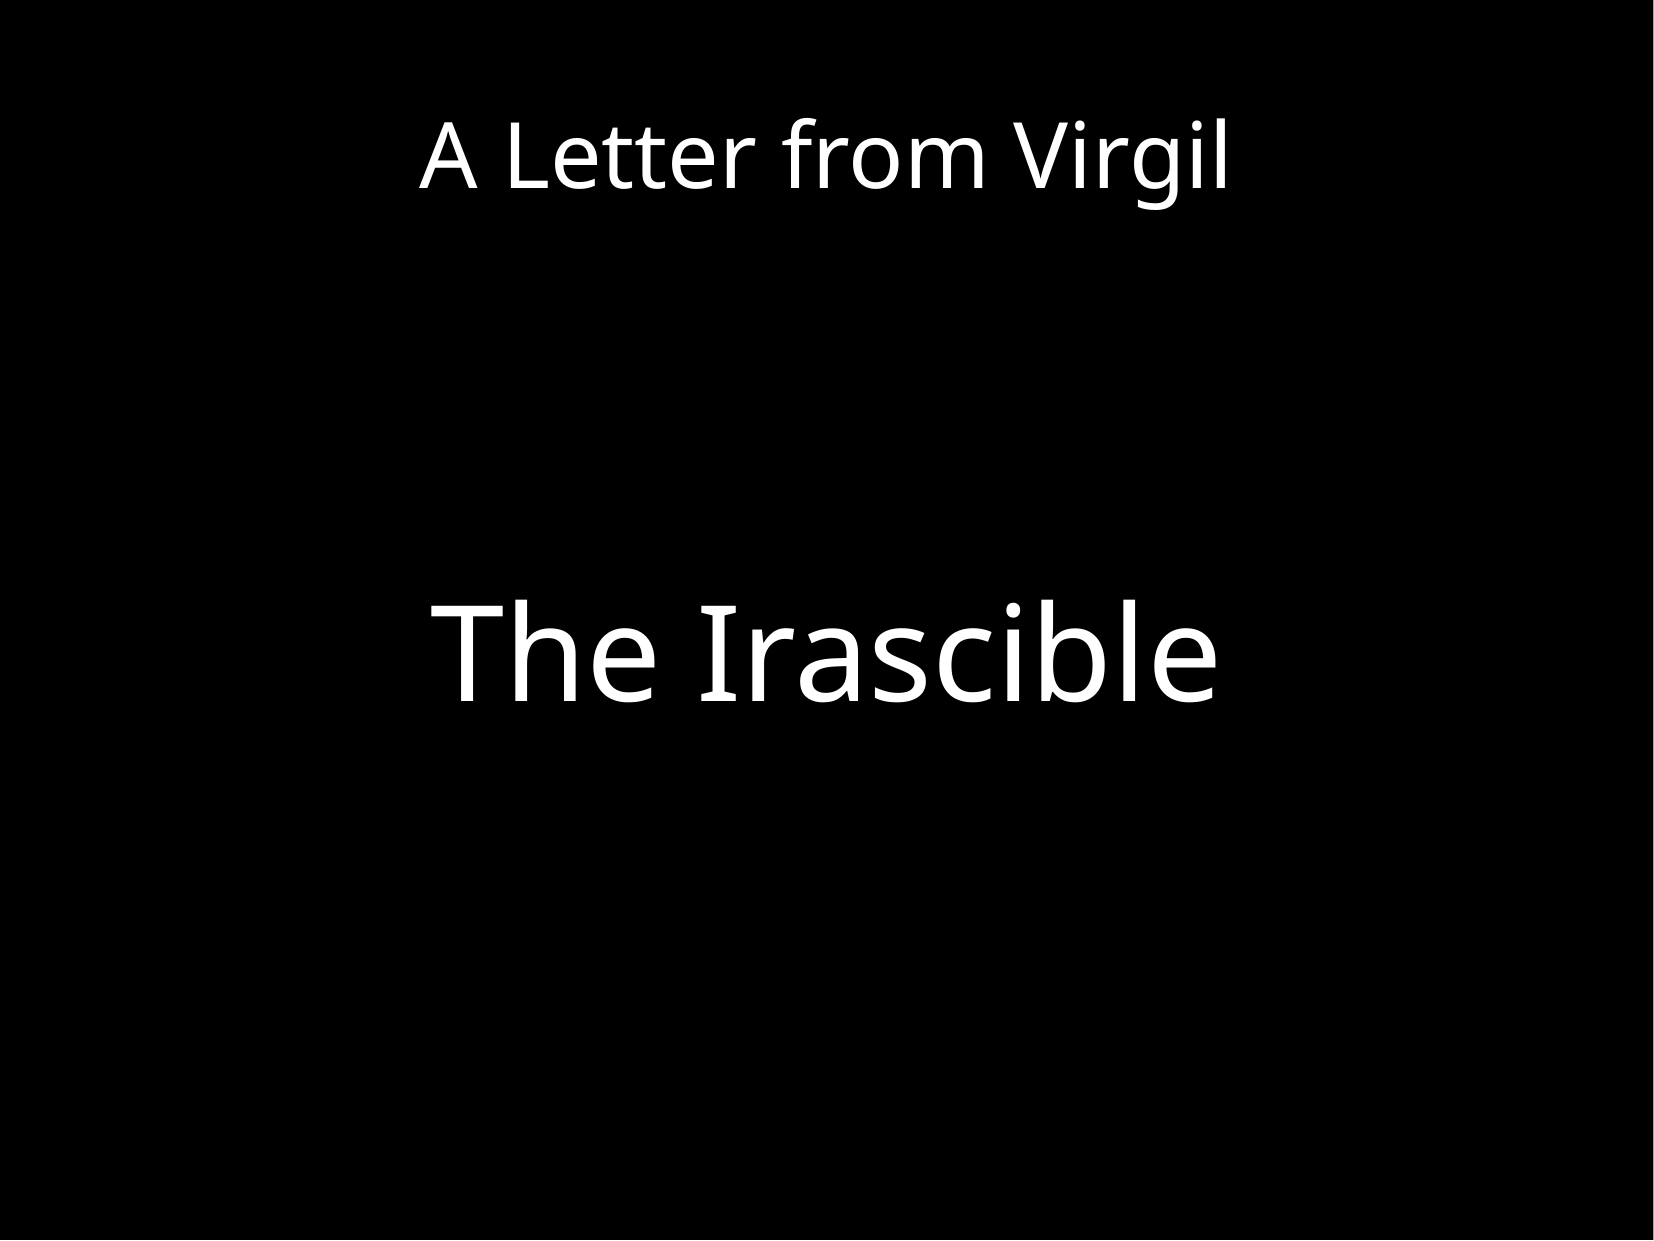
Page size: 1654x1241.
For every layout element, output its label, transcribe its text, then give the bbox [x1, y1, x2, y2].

title A Letter from Virgil [82, 49, 1571, 257]
subtitle The Irascible [82, 290, 1571, 1010]
